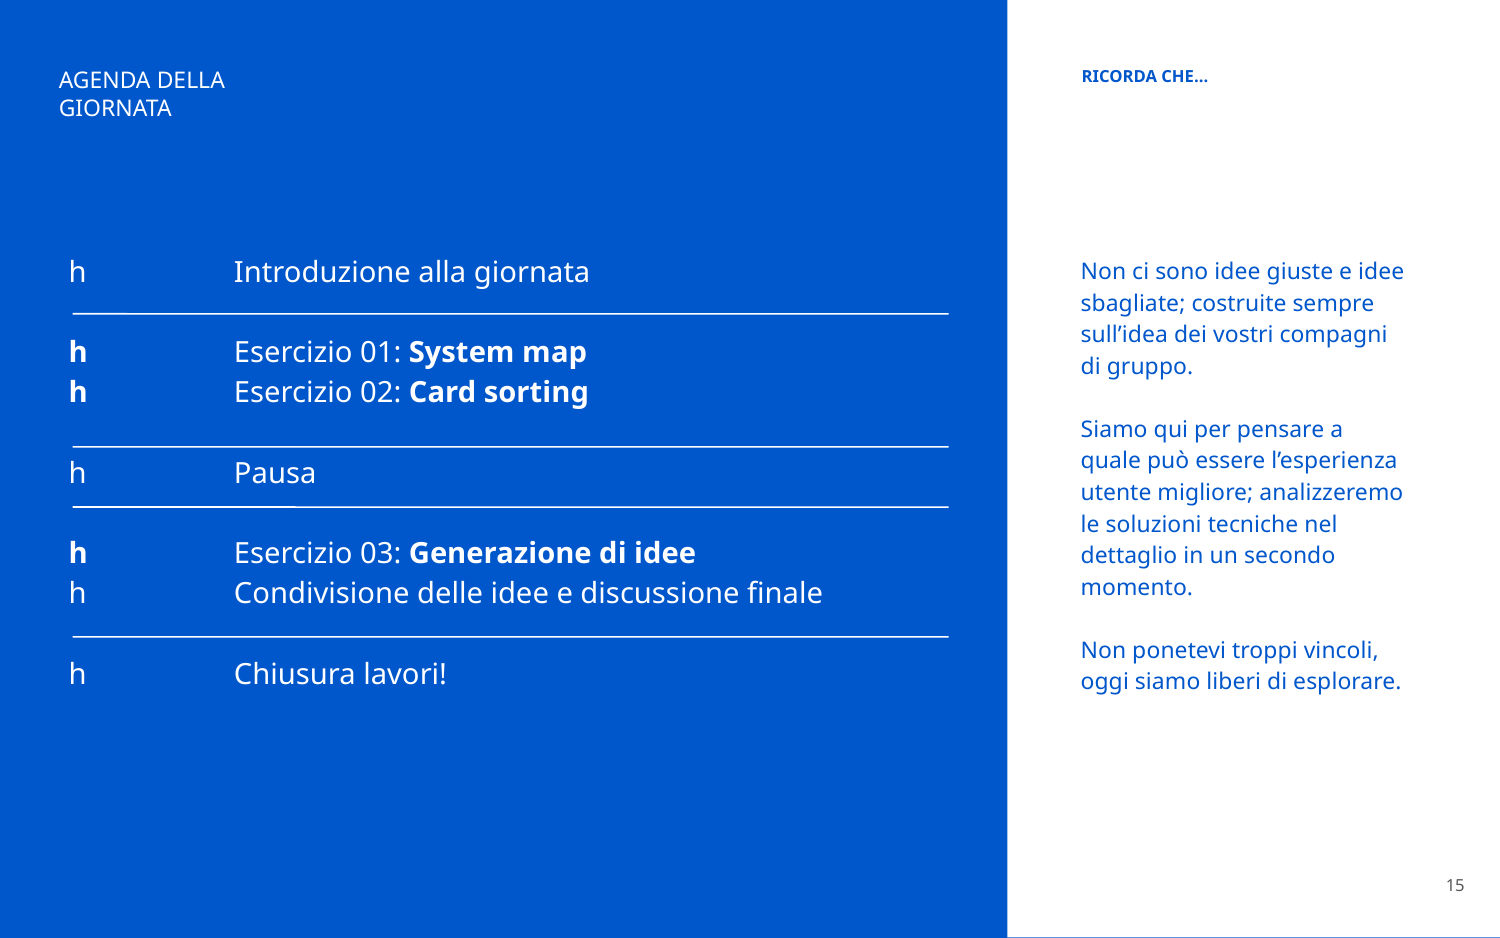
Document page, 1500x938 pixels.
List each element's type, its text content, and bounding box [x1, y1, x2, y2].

text_box [1007, 0, 1500, 938]
text_box Introduzione alla giornata Esercizio 01: System map Esercizio 02: Card sorting Pausa Esercizio 03: Generazione di idee Condivisione delle idee e discussione finale Chiusura lavori! [218, 198, 1058, 850]
text_box RICORDA CHE… [1066, 50, 1367, 139]
text_box h h h h h h h [53, 198, 218, 850]
text_box AGENDA DELLA GIORNATA [43, 50, 344, 140]
slide_number <number> [1389, 849, 1480, 922]
text_box Non ci sono idee giuste e idee sbagliate; costruite sempre sull’idea dei vostri compagni di gruppo. Siamo qui per pensare a quale può essere l’esperienza utente migliore; analizzeremo le soluzioni tecniche nel dettaglio in un secondo momento. Non ponetevi troppi vincoli, oggi siamo liberi di esplorare. [1065, 237, 1423, 354]
